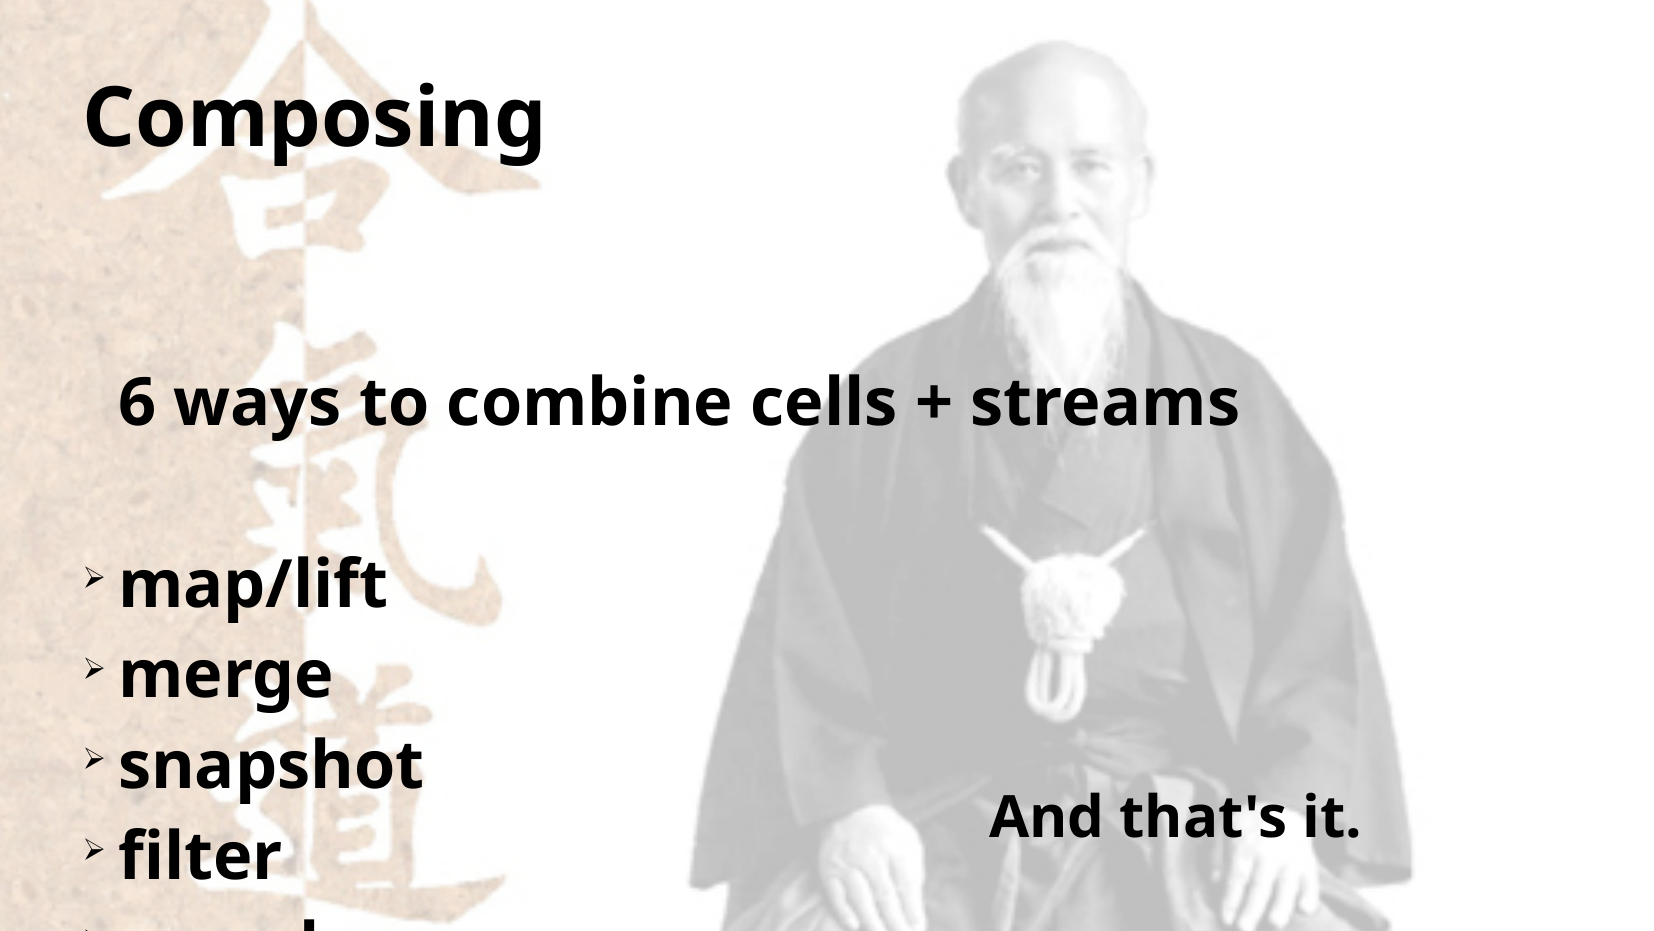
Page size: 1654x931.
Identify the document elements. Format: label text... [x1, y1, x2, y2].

subtitle 6 ways to combine cells + streams map/lift merge snapshot filter sample switch [82, 354, 1571, 889]
title Composing [82, 37, 1571, 193]
picture [0, 0, 1654, 931]
text_box And that's it. [974, 767, 1449, 842]
